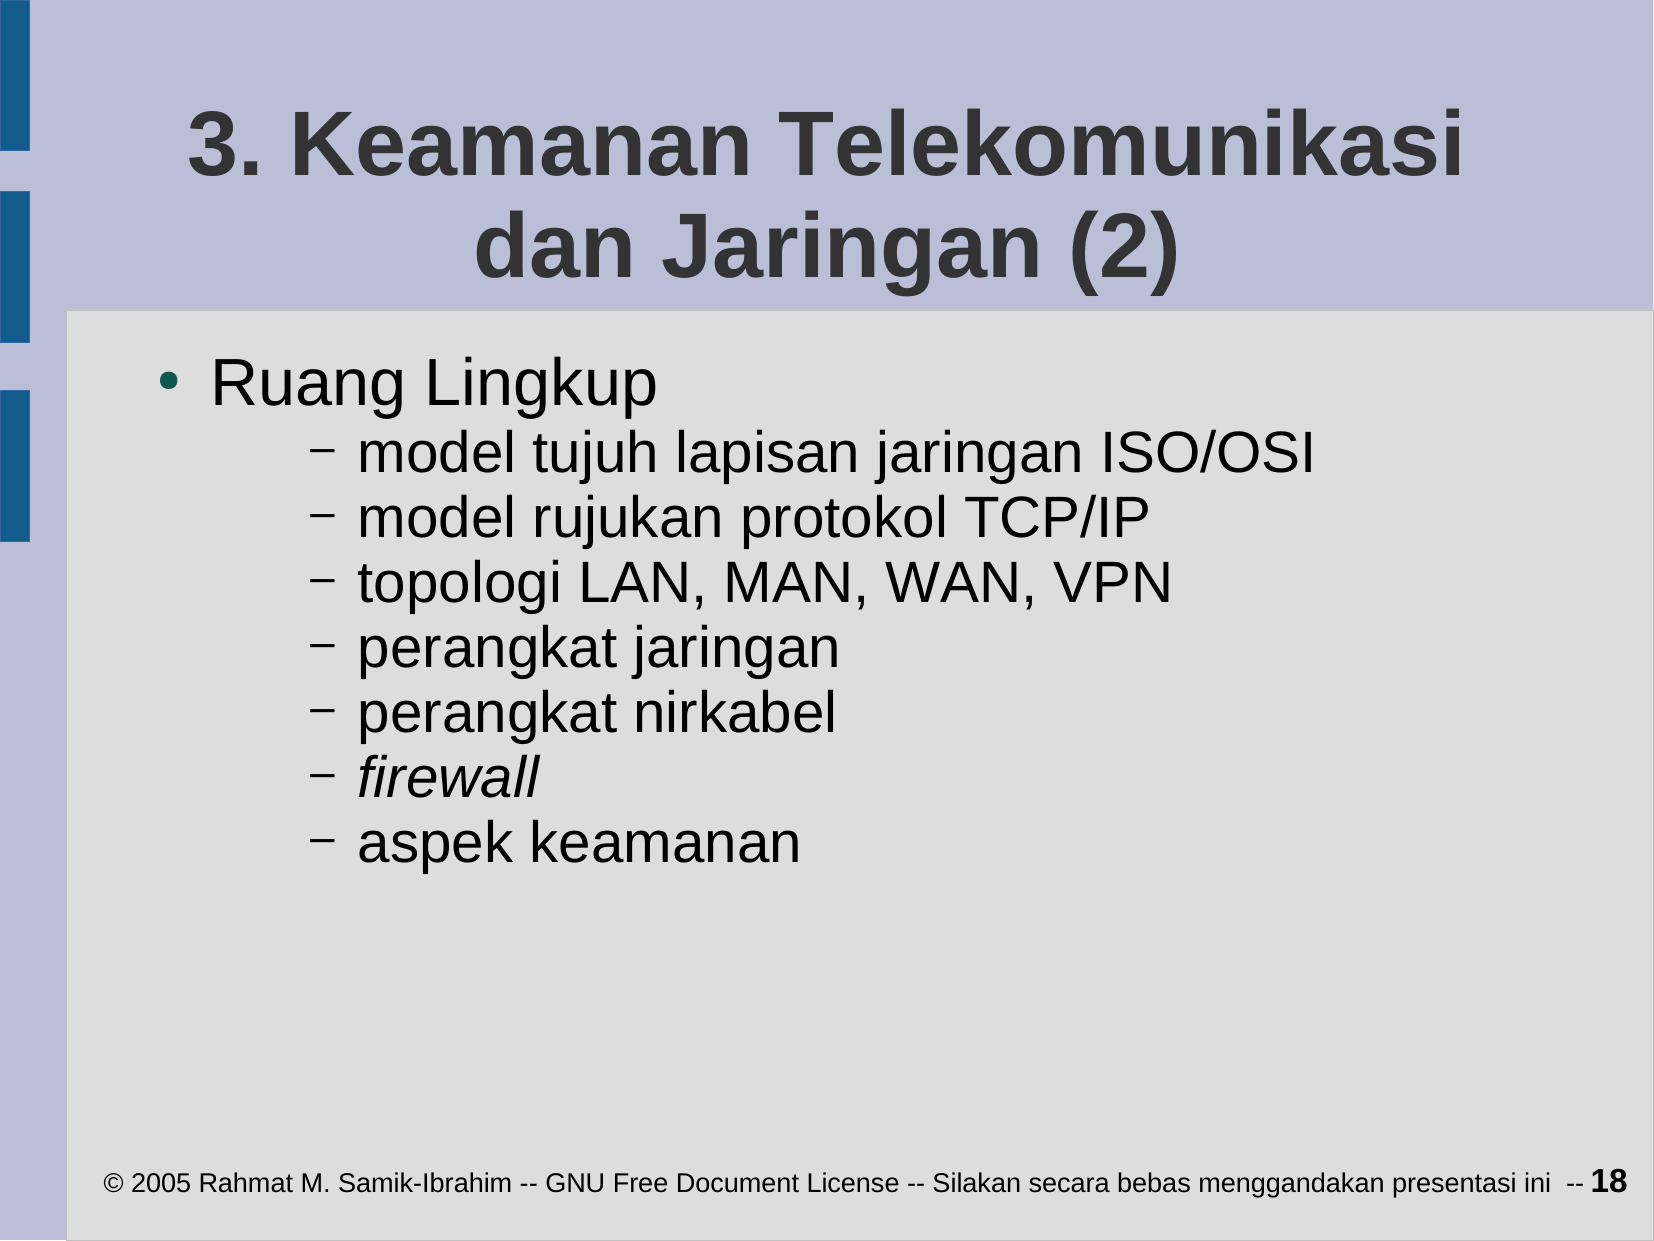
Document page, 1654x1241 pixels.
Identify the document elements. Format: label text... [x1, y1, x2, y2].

list Ruang Lingkup model tujuh lapisan jaringan ISO/OSI model rujukan protokol TCP/IP topologi LAN, MAN, WAN, VPN perangkat jaringan perangkat nirkabel firewall aspek keamanan [121, 344, 1534, 1127]
title 3. Keamanan Telekomunikasi dan Jaringan (2) [121, 91, 1534, 299]
